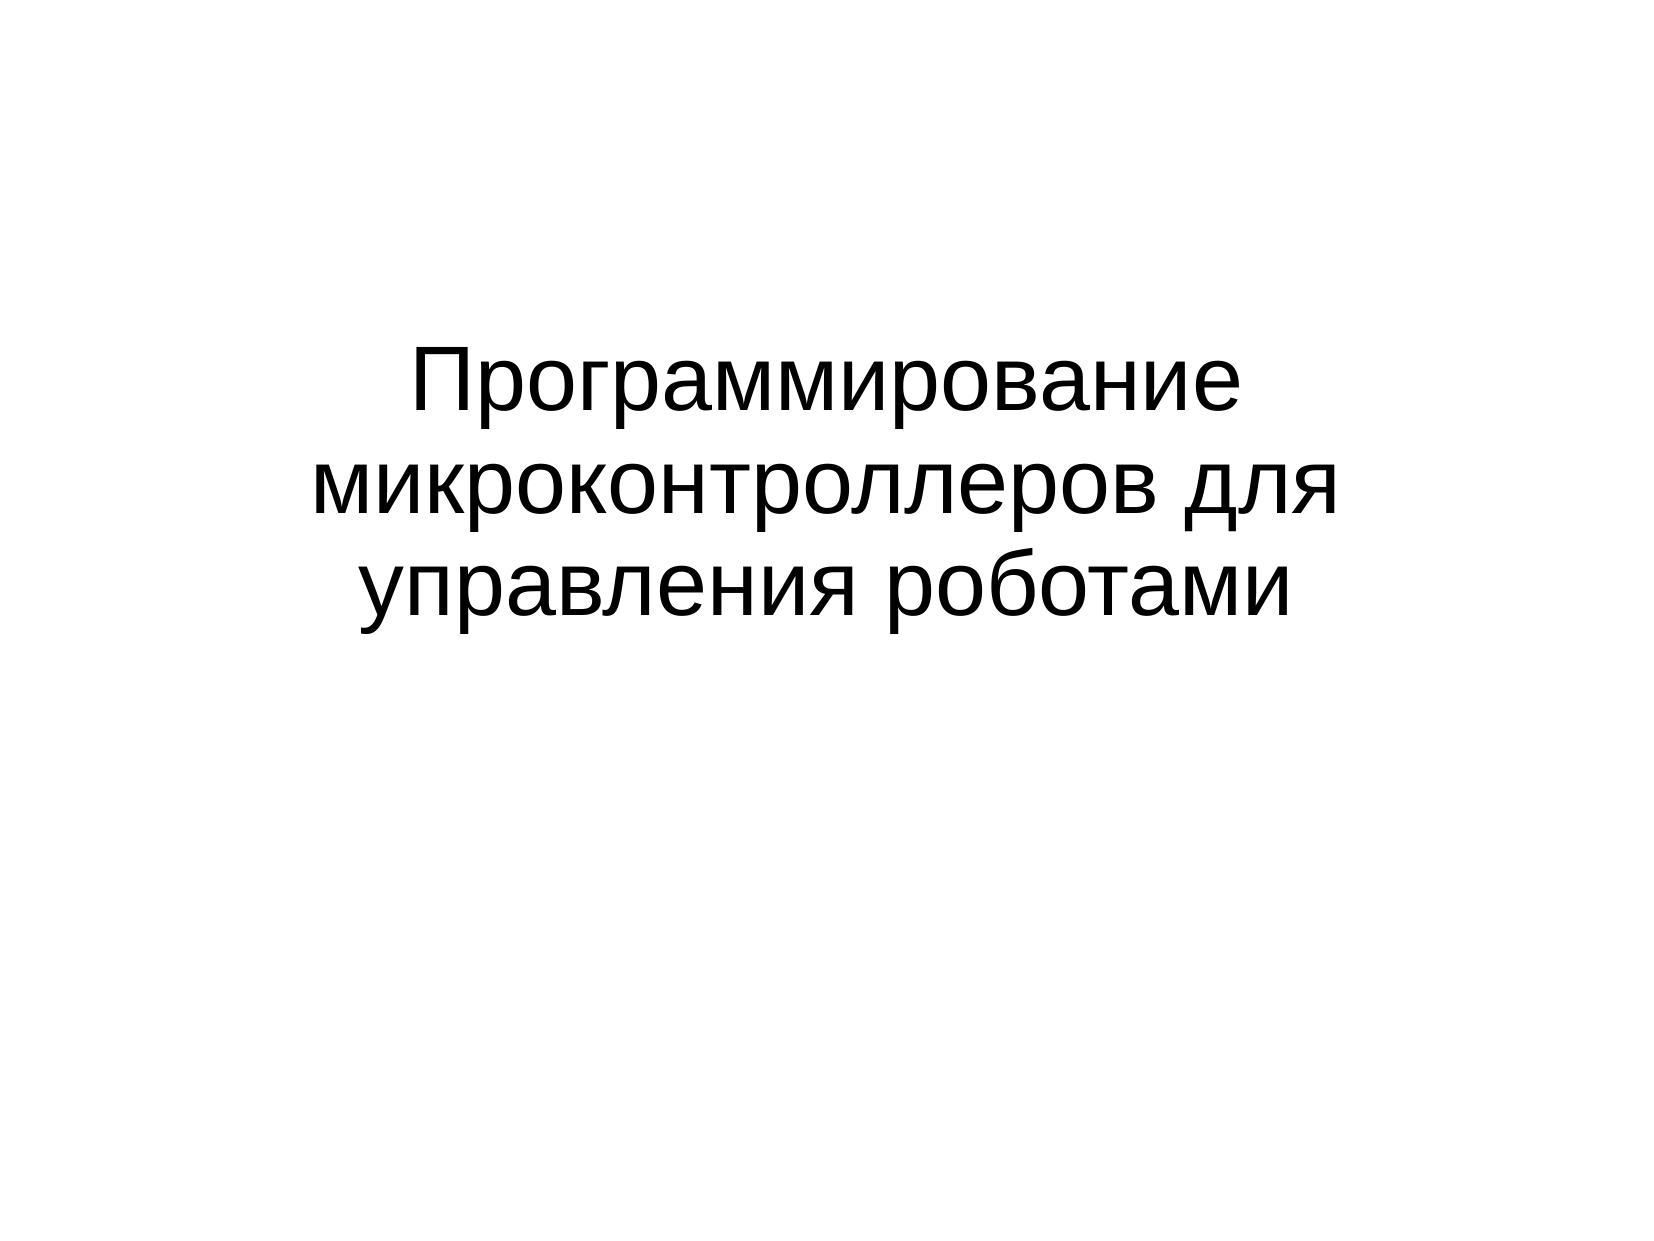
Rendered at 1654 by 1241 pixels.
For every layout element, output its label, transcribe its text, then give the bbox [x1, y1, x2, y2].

title Программирование микроконтроллеров для управления роботами [82, 327, 1571, 636]
